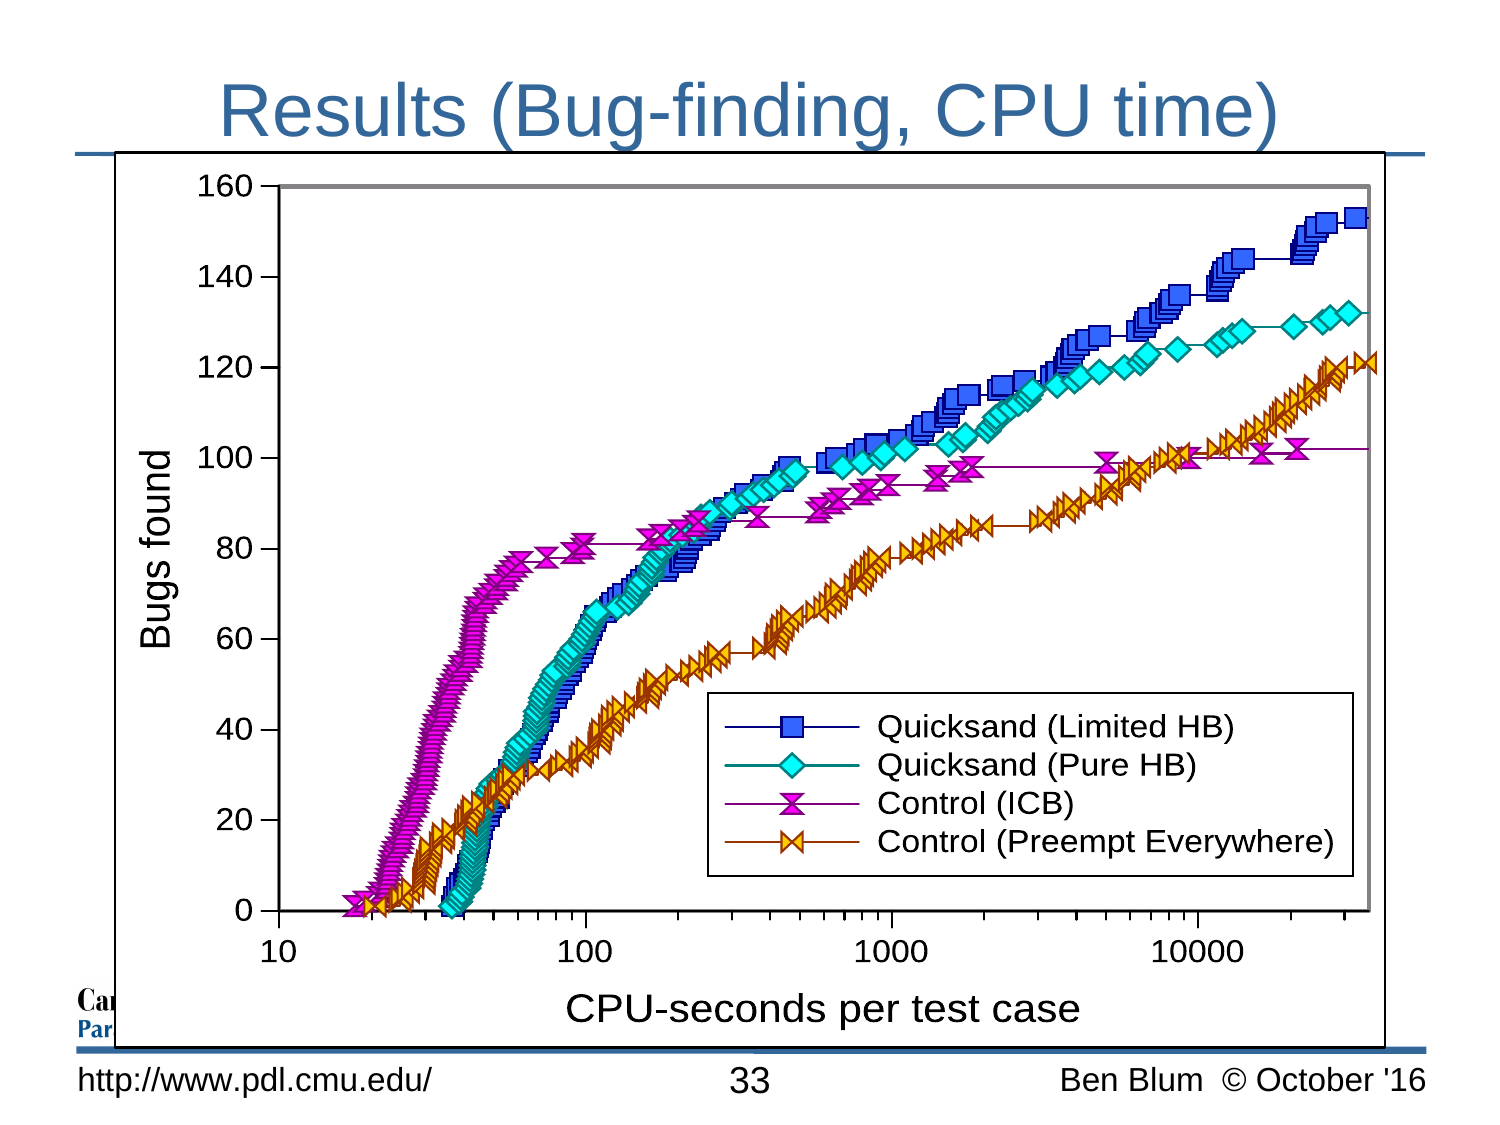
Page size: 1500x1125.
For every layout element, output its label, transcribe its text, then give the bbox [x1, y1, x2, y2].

title Results (Bug-finding, CPU time) [112, 49, 1388, 149]
picture [77, 149, 1388, 1051]
